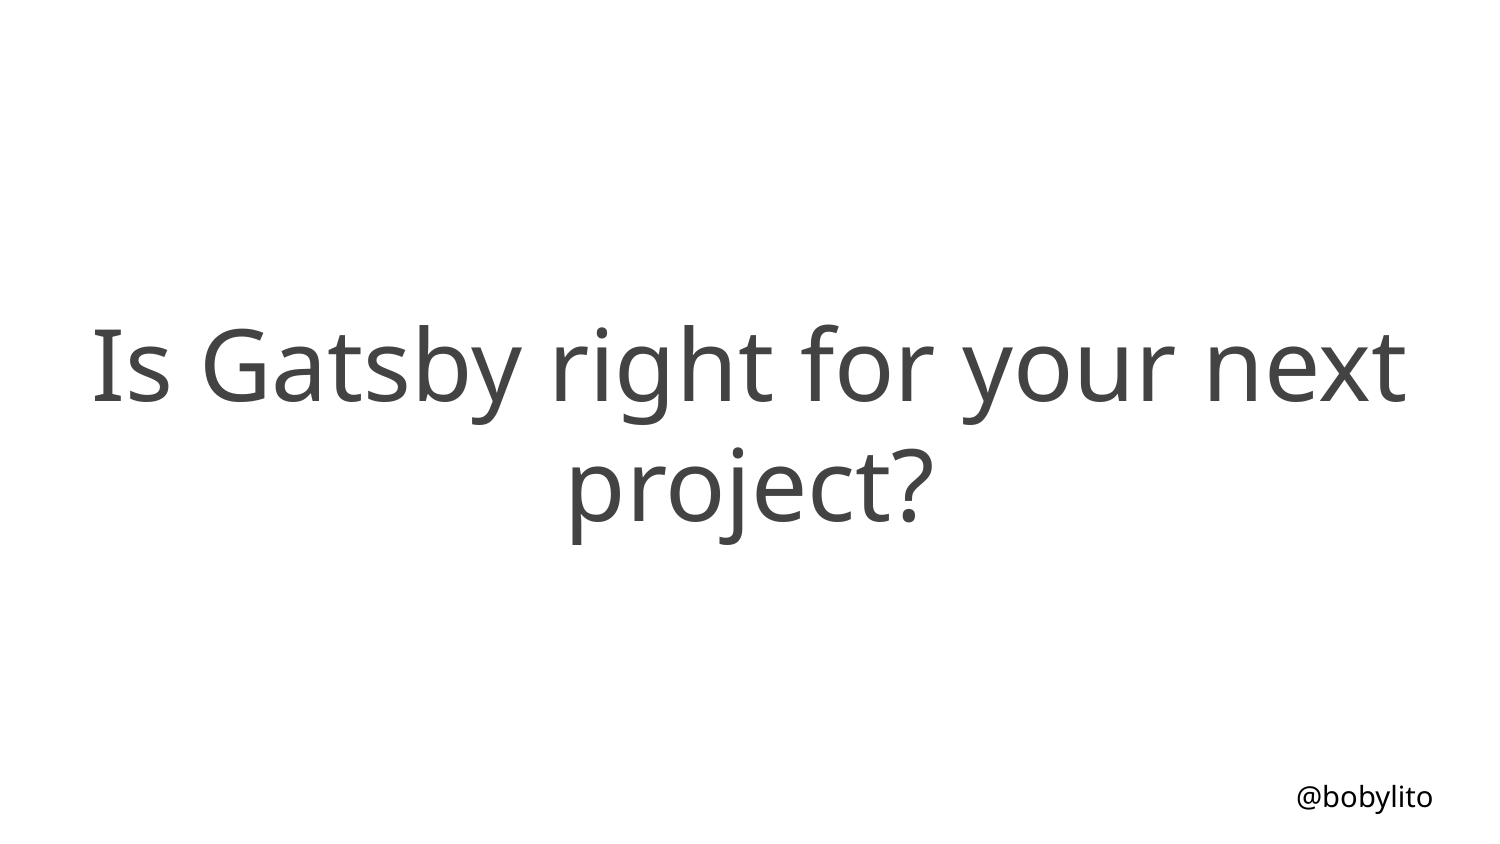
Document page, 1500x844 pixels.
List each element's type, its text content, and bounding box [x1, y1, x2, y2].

title Is Gatsby right for your next project? [51, 352, 1449, 491]
